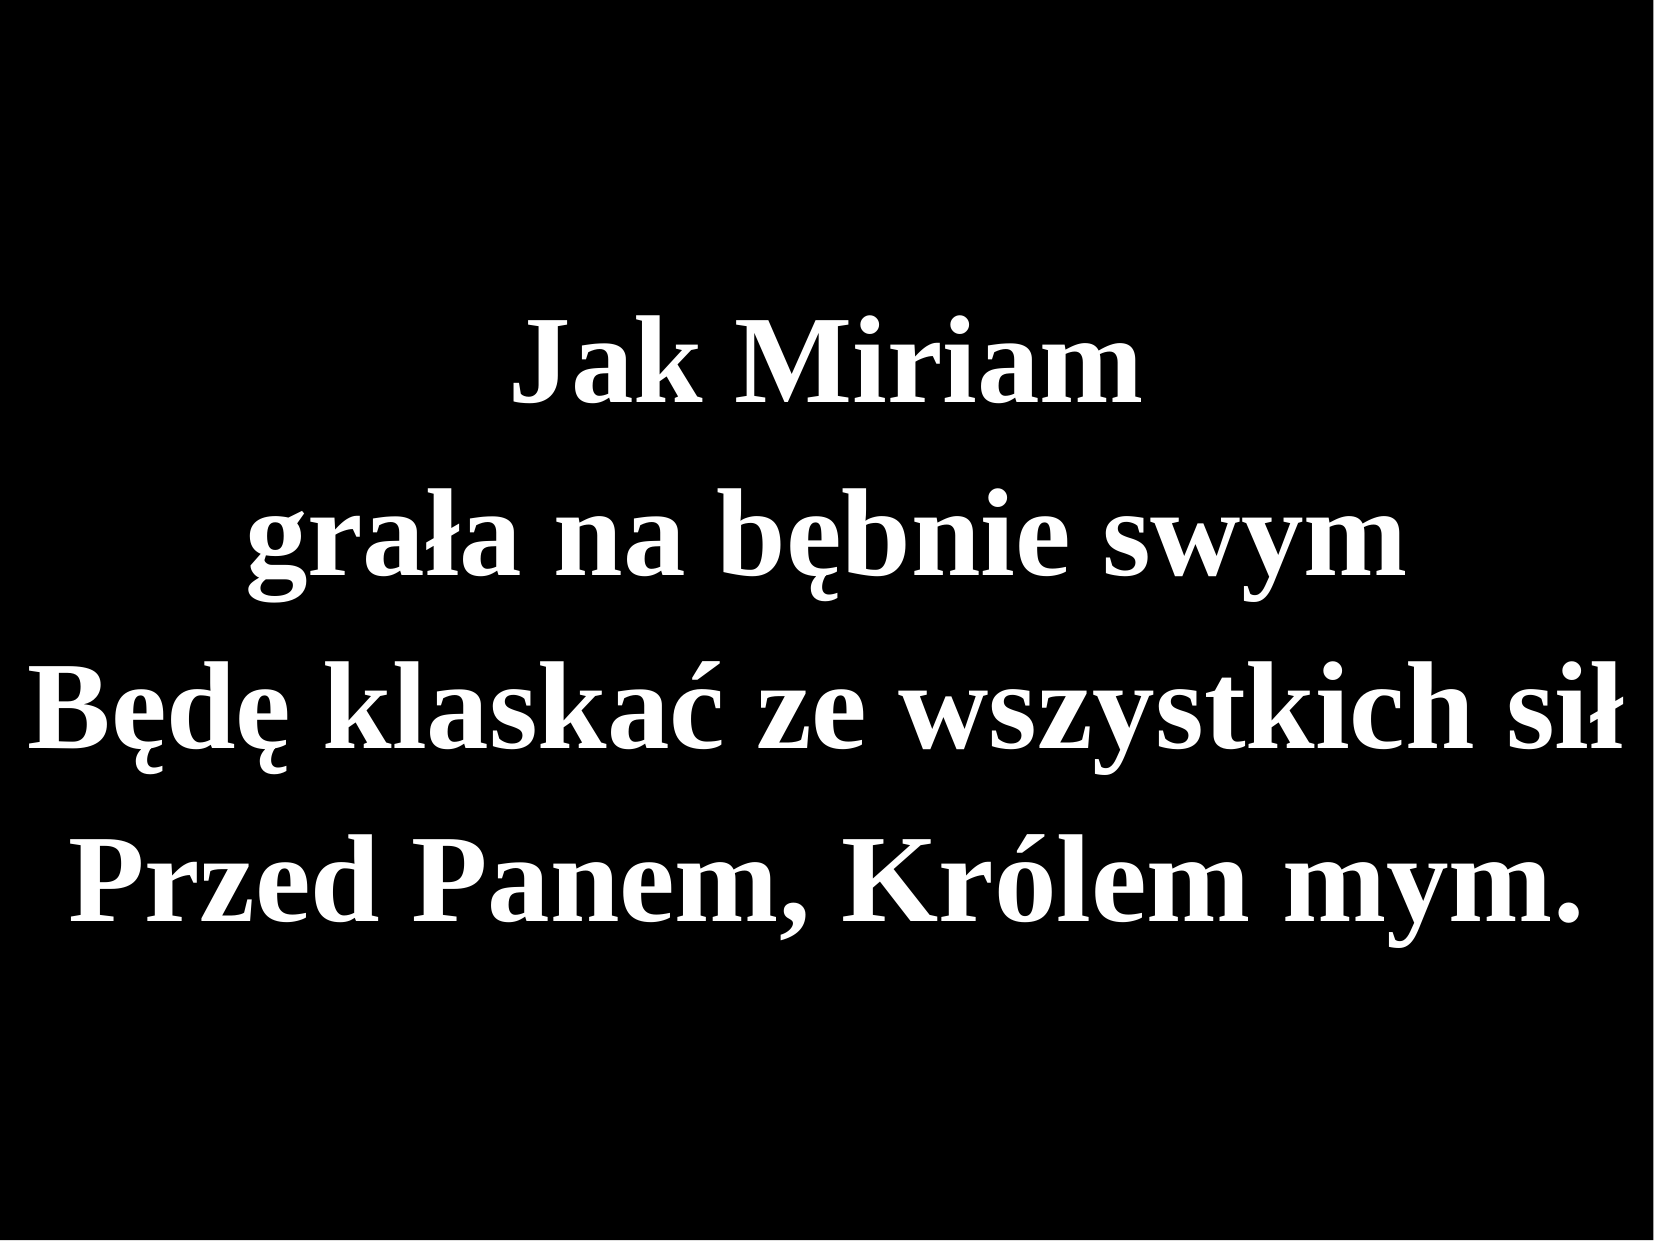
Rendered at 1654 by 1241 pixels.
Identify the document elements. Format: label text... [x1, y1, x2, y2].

title Jak Miriam ppp grała na bębnie swym ppp Będę klaskać ze wszystkich sił ppp Przed Panem, Królem mym. [0, 0, 1654, 1241]
